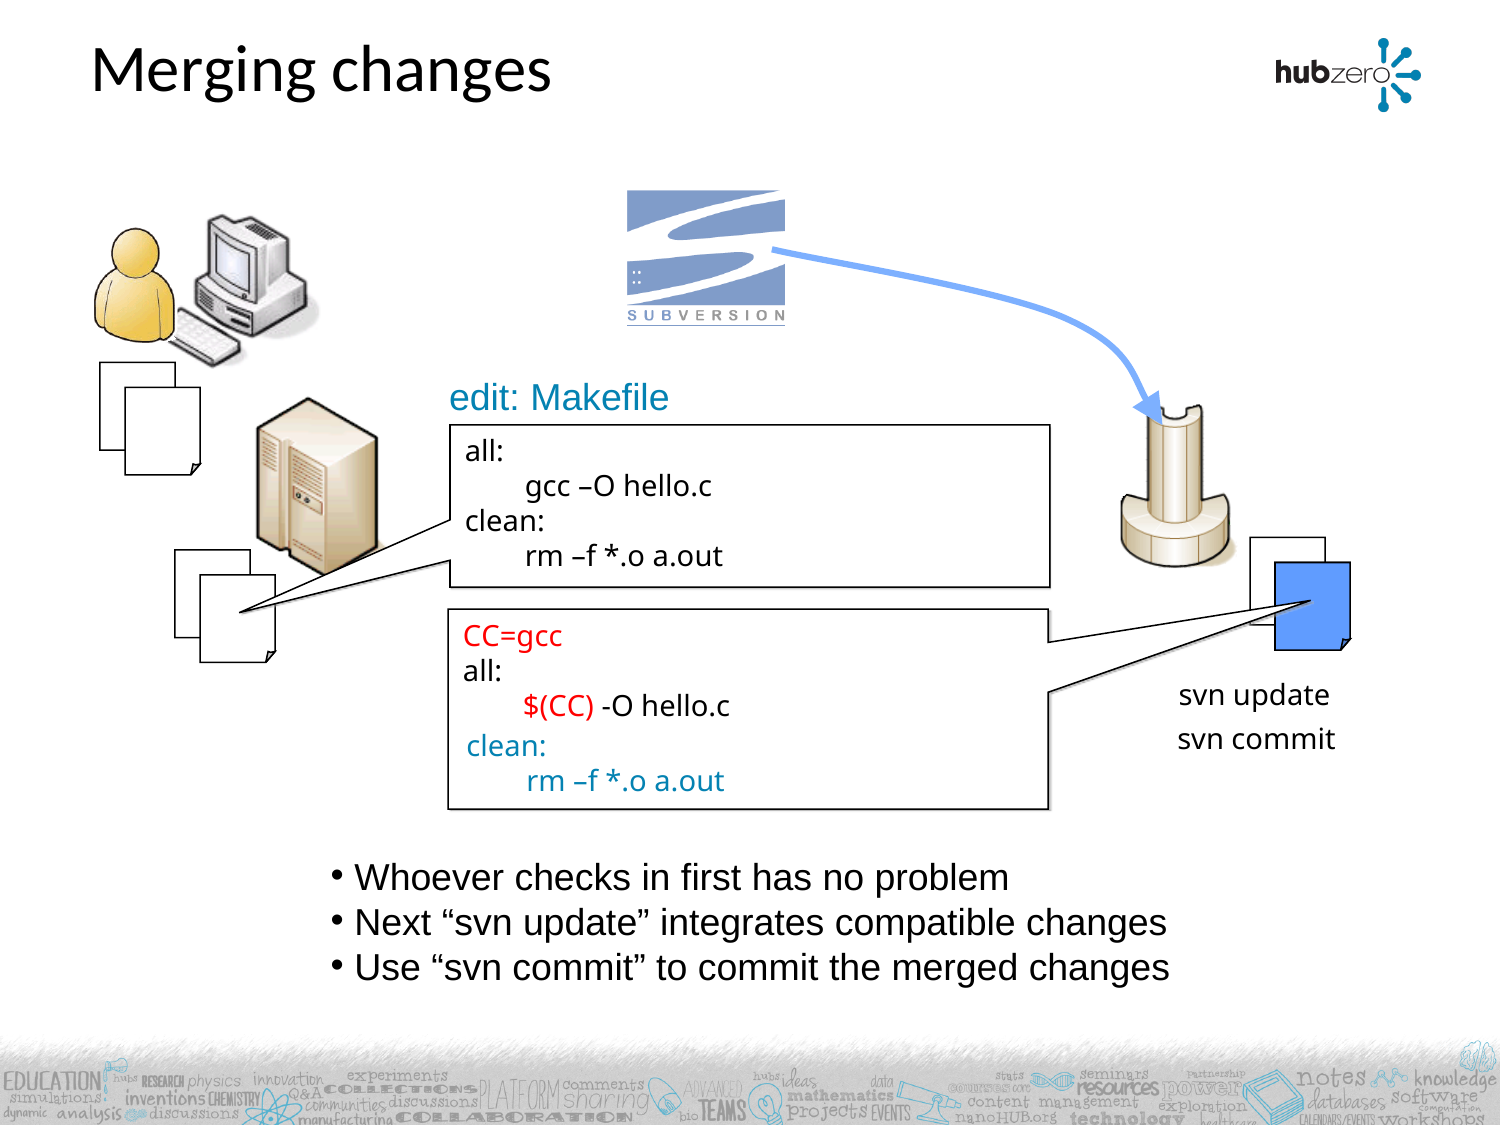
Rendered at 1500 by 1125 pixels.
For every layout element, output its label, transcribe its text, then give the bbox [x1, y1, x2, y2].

text_box Whoever checks in first has no problem Next “svn update” integrates compatible changes Use “svn commit” to commit the merged changes [315, 844, 1186, 996]
text_box [174, 549, 276, 663]
text_box svn update [1164, 668, 1346, 712]
picture [343, 572, 405, 588]
text_box svn commit [1162, 712, 1351, 763]
picture [0, 1034, 1500, 1125]
text_box edit: Makefile [434, 365, 685, 427]
picture [87, 199, 330, 380]
picture [1100, 387, 1253, 579]
picture [624, 187, 788, 328]
text_box all: gcc –O hello.c clean: rm –f *.o a.out [239, 424, 1050, 613]
text_box CC=gcc all: $(CC) -O hello.c [448, 600, 1311, 810]
picture [249, 387, 405, 588]
picture [1272, 35, 1424, 115]
text_box [1250, 537, 1351, 651]
text_box [99, 362, 201, 475]
text_box Merging changes [75, 12, 1249, 118]
text_box clean: rm –f *.o a.out [451, 720, 766, 805]
